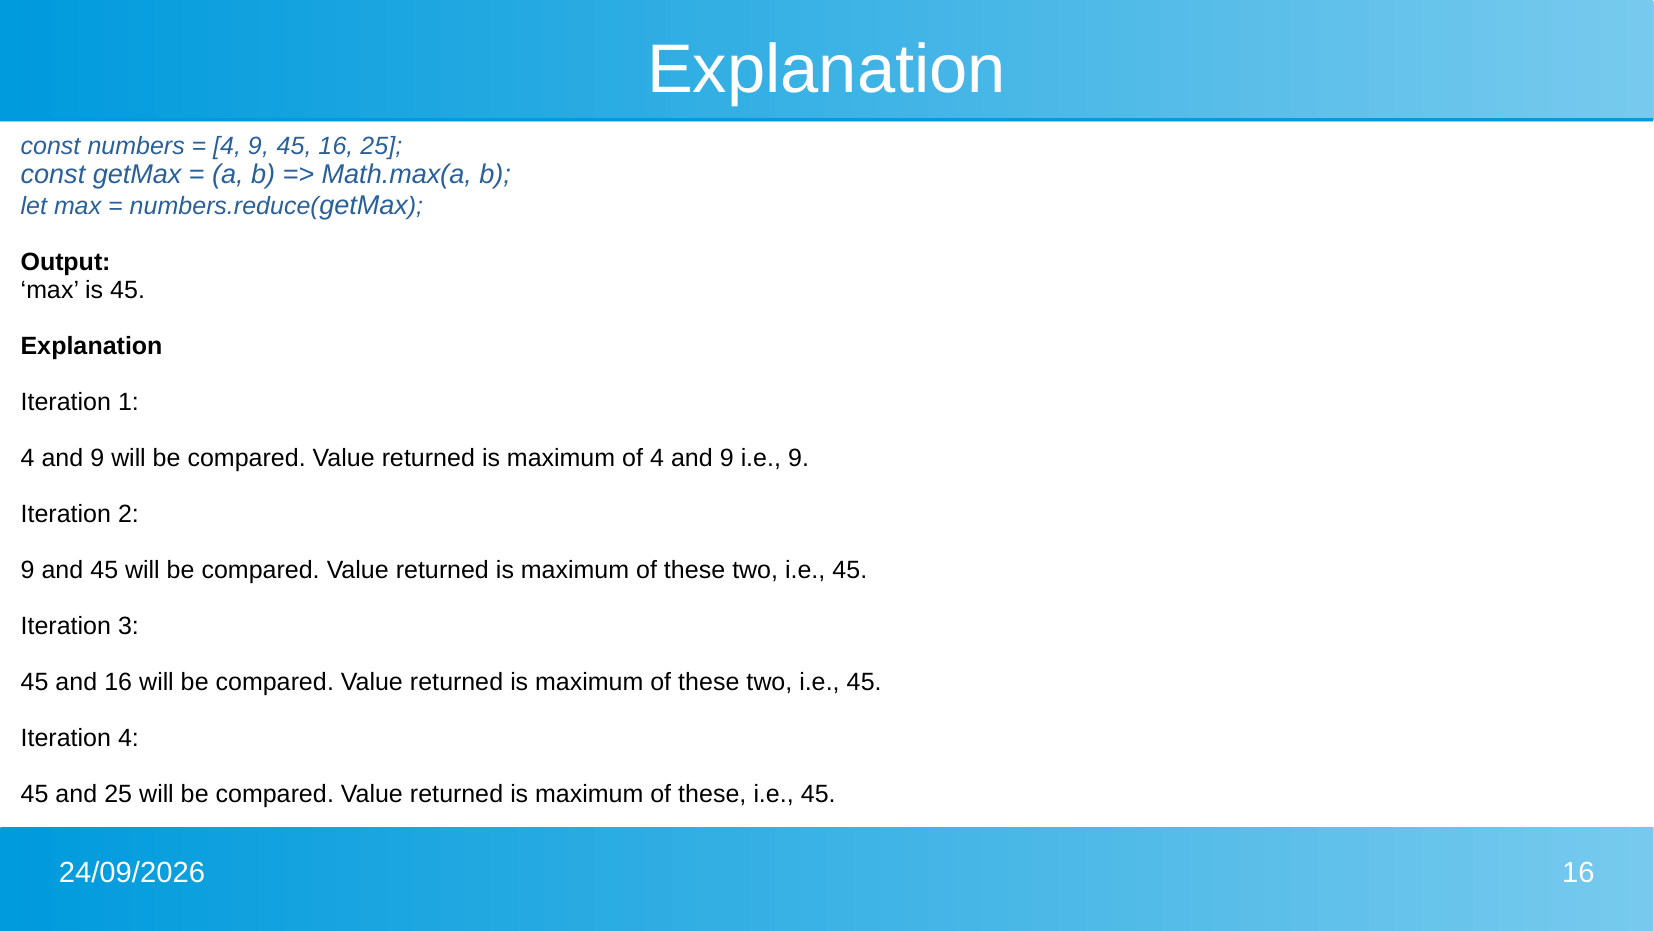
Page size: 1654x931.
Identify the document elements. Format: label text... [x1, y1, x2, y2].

text_box const numbers = [4, 9, 45, 16, 25]; const getMax = (a, b) => Math.max(a, b); let max = numbers.reduce(getMax); Output: ‘max’ is 45. Explanation Iteration 1: 4 and 9 will be compared. Value returned is maximum of 4 and 9 i.e., 9. Iteration 2: 9 and 45 will be compared. Value returned is maximum of these two, i.e., 45. Iteration 3: 45 and 16 will be compared. Value returned is maximum of these two, i.e., 45. Iteration 4: 45 and 25 will be compared. Value returned is maximum of these, i.e., 45. [5, 124, 1306, 844]
title Explanation [59, 29, 1595, 108]
